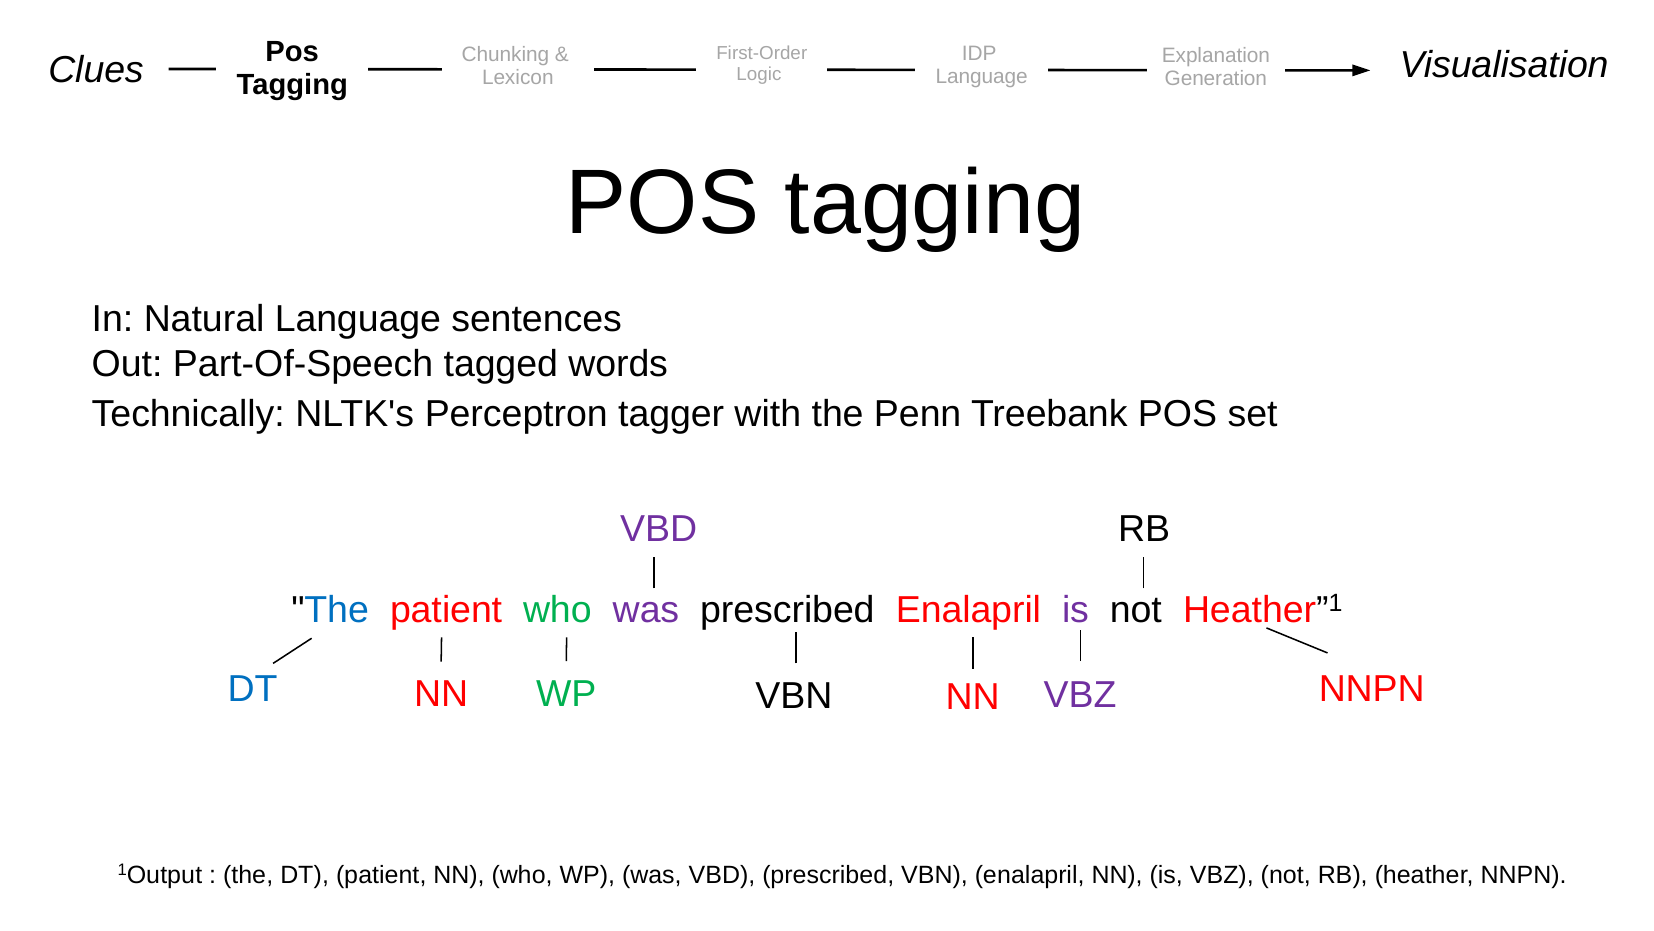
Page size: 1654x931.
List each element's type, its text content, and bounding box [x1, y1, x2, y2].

title POS tagging [82, 121, 1571, 278]
list 1Output : (the, DT), (patient, NN), (who, WP), (was, VBD), (prescribed, VBN), (enalapril, NN), (is, VBZ), (not, RB), (heather, NNPN). [82, 856, 1571, 902]
text_box VBN [740, 663, 848, 723]
text_box Chunking & Lexicon [442, 35, 594, 97]
text_box VBD [605, 497, 712, 557]
text_box RB [1103, 497, 1185, 557]
text_box NNPN [1304, 656, 1440, 717]
text_box Pos Tagging [216, 28, 368, 108]
text_box WP [521, 661, 612, 721]
text_box Explanation Generation [1147, 36, 1285, 98]
text_box DT [213, 656, 293, 717]
text_box VBZ [1028, 662, 1132, 722]
text_box NN [399, 662, 483, 722]
text_box Technically: NLTK's Perceptron tagger with the Penn Treebank POS set [59, 381, 1370, 442]
text_box IDP Language [915, 34, 1048, 96]
text_box In: Natural Language sentences Out: Part-Of-Speech tagged words [59, 286, 886, 381]
text_box Clues [31, 42, 161, 99]
text_box Visualisation [1384, 37, 1624, 94]
text_box "The patient who was prescribed Enalapril is not Heather”1 [213, 578, 1403, 638]
text_box NN [931, 664, 1015, 725]
text_box First-Order Logic [696, 35, 827, 92]
